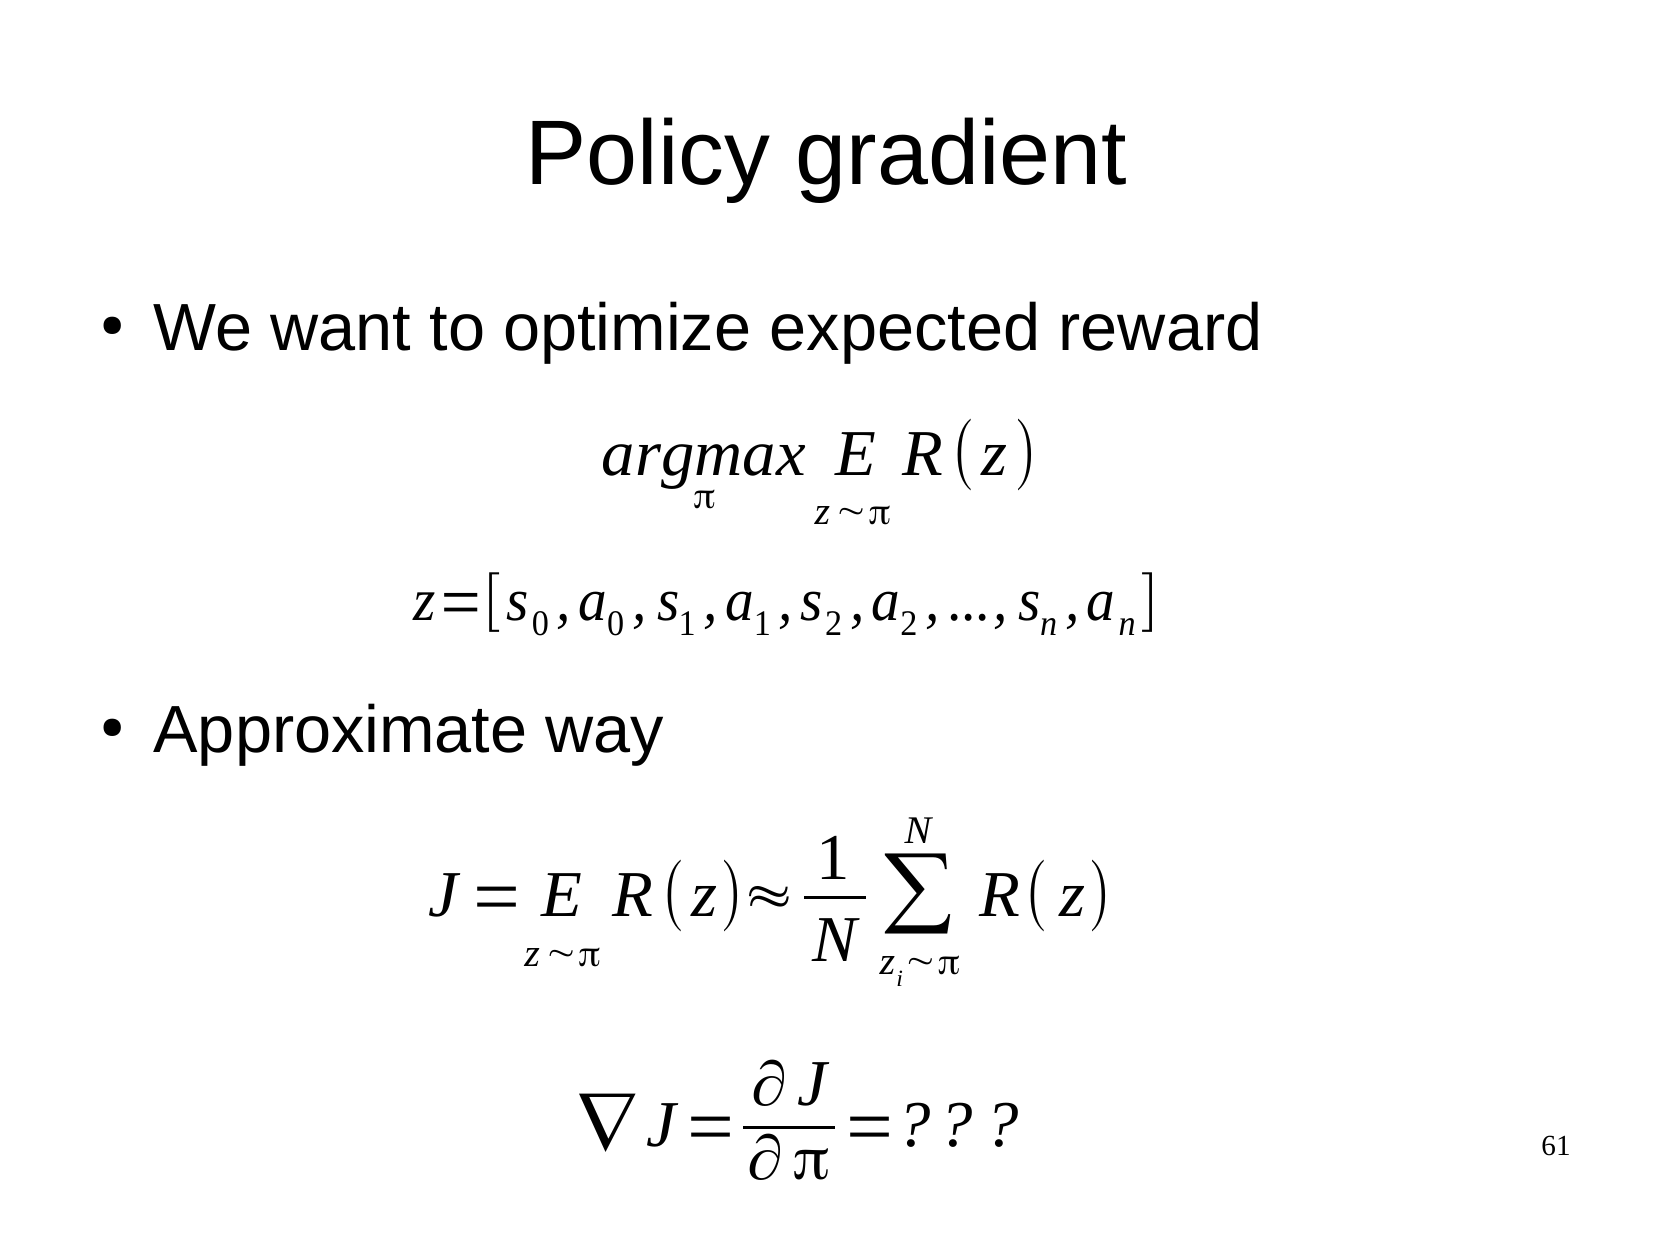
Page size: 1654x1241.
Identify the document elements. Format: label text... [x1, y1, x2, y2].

chart [559, 1048, 1037, 1185]
chart [395, 567, 1170, 644]
chart [411, 806, 1128, 992]
list We want to optimize expected reward Approximate way [82, 290, 1571, 1010]
chart [585, 414, 1052, 533]
title Policy gradient [82, 49, 1571, 257]
